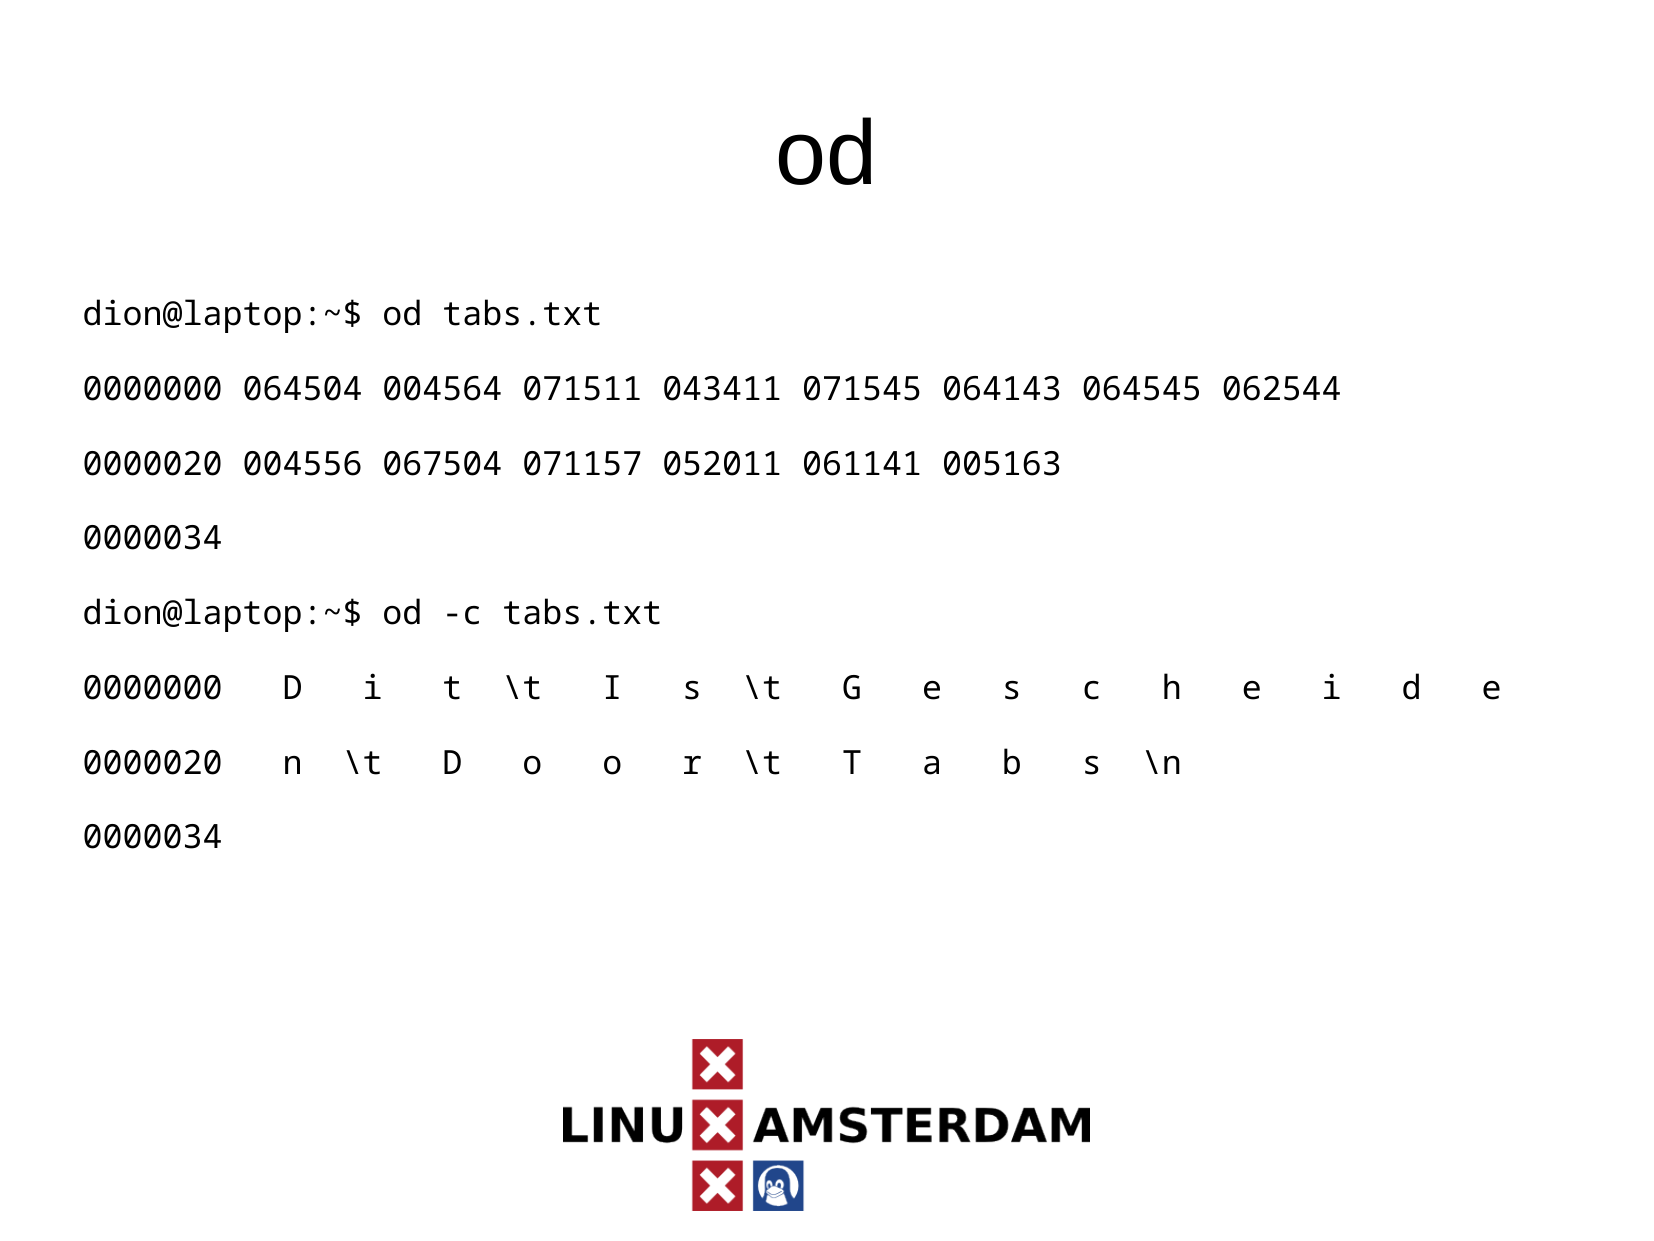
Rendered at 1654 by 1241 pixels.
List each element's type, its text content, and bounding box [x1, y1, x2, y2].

title od [82, 49, 1571, 257]
picture [563, 1039, 1090, 1211]
list dion@laptop:~$ od tabs.txt 0000000 064504 004564 071511 043411 071545 064143 064545 062544 0000020 004556 067504 071157 052011 061141 005163 0000034 dion@laptop:~$ od -c tabs.txt 0000000 D i t \t I s \t G e s c h e i d e 0000020 n \t D o o r \t T a b s \n 0000034 [82, 290, 1571, 1010]
